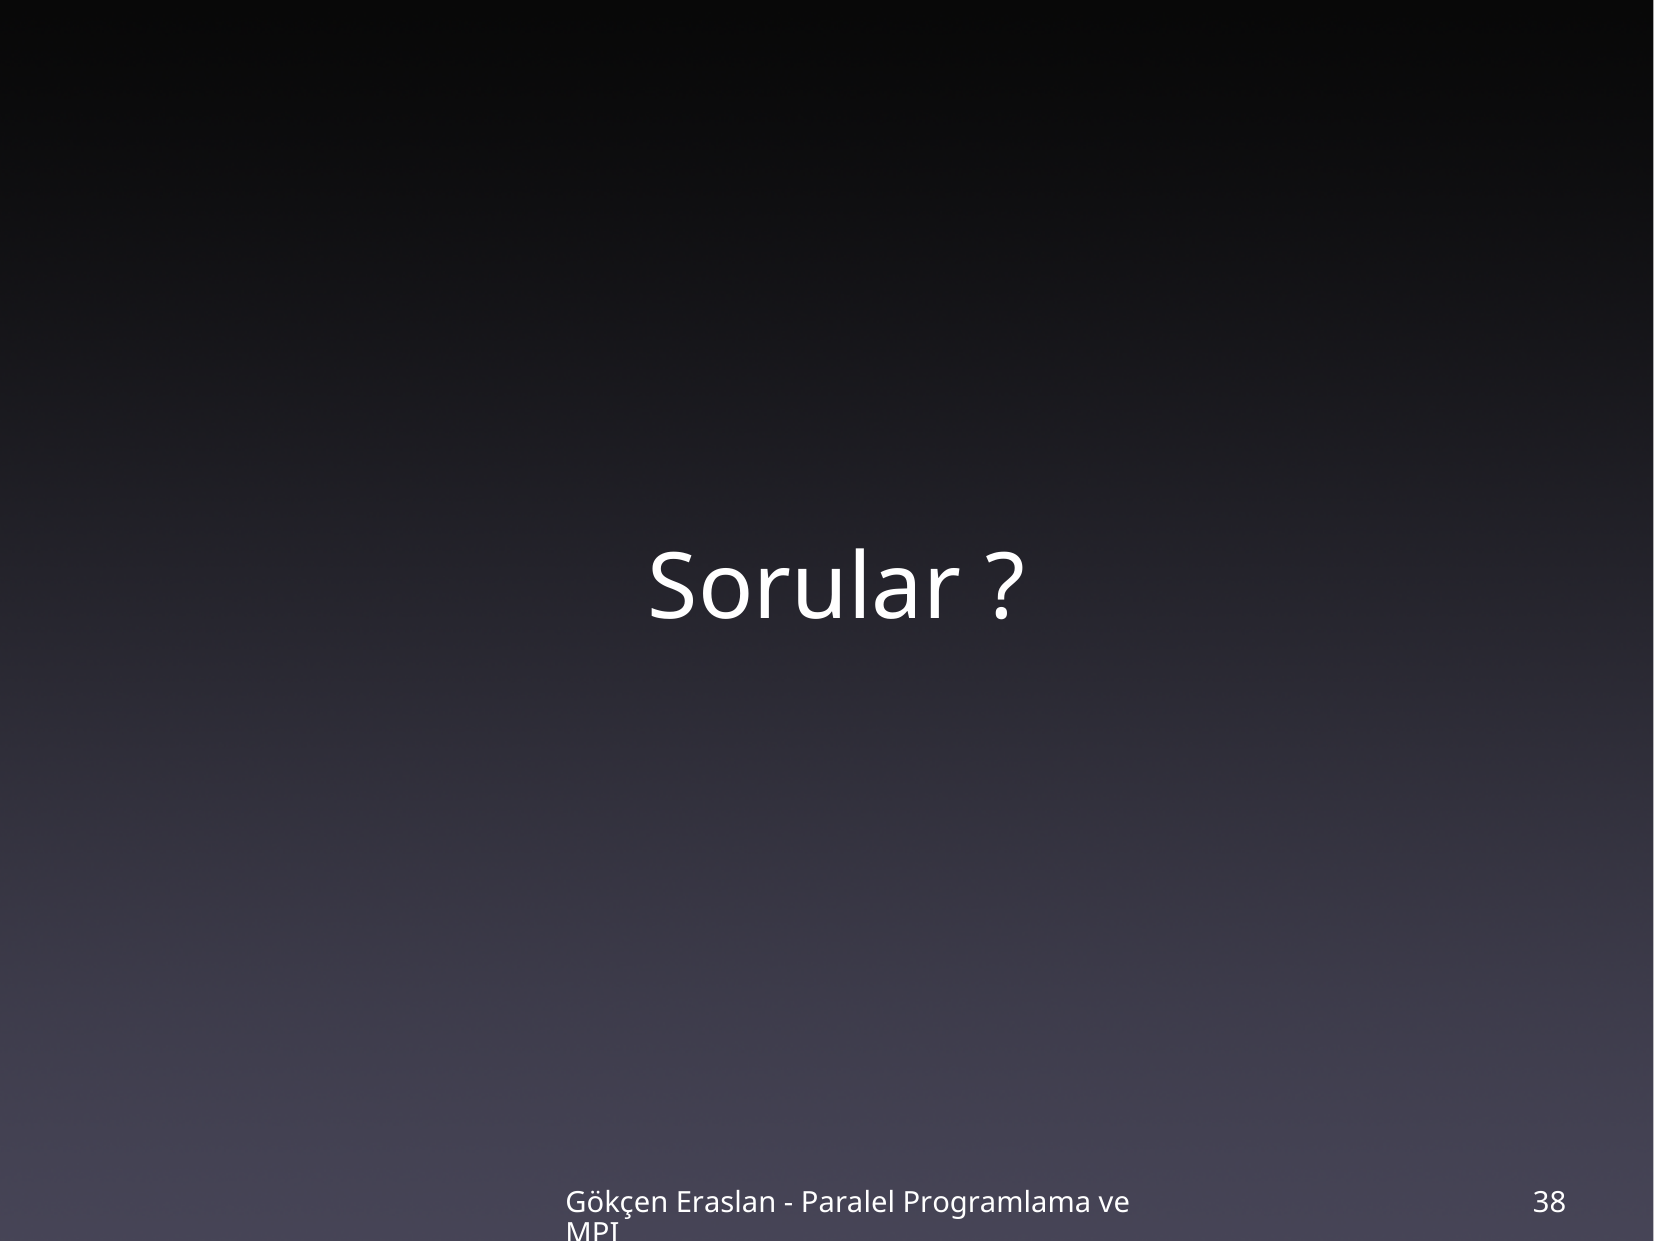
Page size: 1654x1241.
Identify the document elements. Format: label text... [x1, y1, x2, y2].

picture [580, 1226, 586, 1241]
picture [596, 1224, 604, 1233]
picture [0, 0, 1654, 1241]
title Sorular ? [130, 479, 1543, 687]
picture [570, 1226, 576, 1241]
